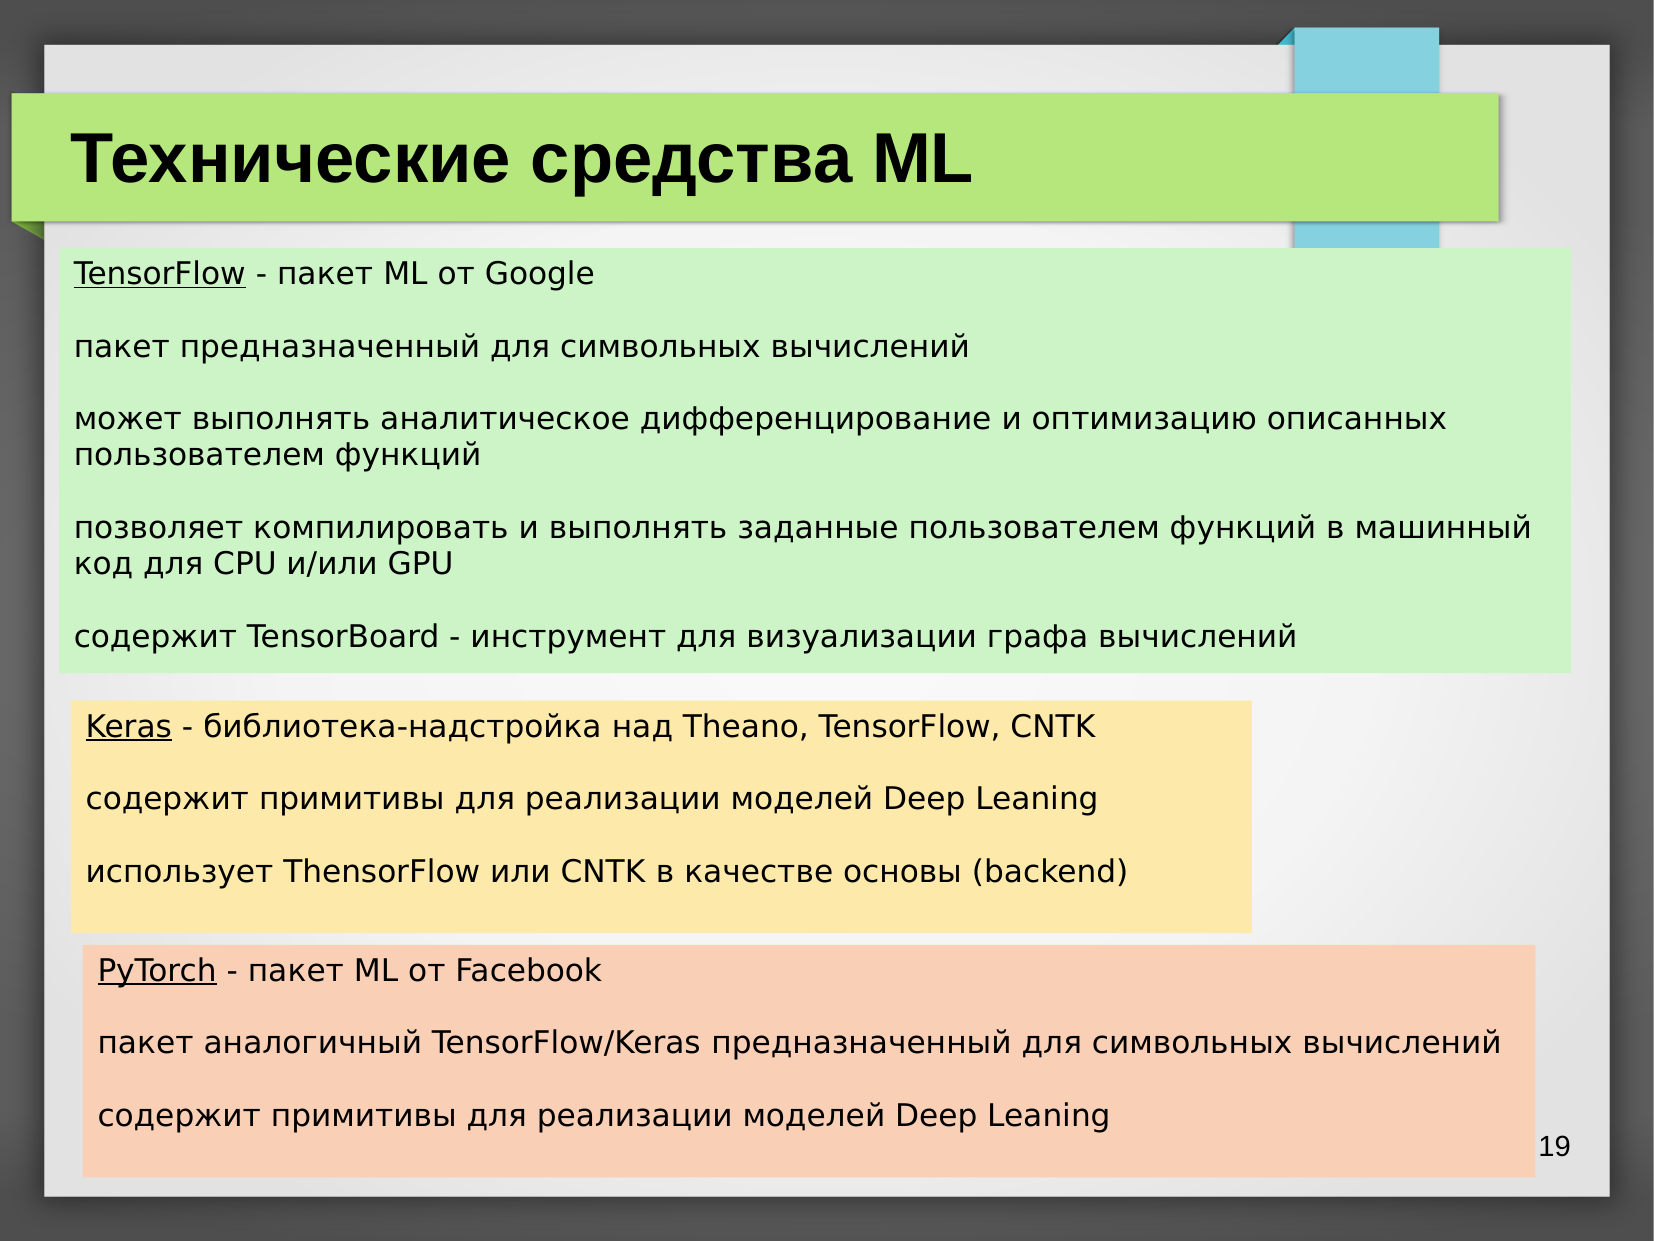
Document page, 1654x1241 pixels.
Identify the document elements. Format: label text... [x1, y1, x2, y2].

text_box PyTorch - пакет ML от Facebook пакет аналогичный TensorFlow/Keras предназначенный для символьных вычислений содержит примитивы для реализации моделей Deep Leaning [82, 944, 1536, 1178]
text_box TensorFlow - пакет ML от Google пакет предназначенный для символьных вычислений может выполнять аналитическое дифференцирование и оптимизацию описанных пользователем функций позволяет компилировать и выполнять заданные пользователем функций в машинный код для CPU и/или GPU содержит TensorBoard - инструмент для визуализации графа вычислений [59, 248, 1571, 674]
picture [0, 0, 1654, 1241]
title Технические средства ML [70, 118, 1205, 199]
text_box Keras - библиотека-надстройка над Theano, TensorFlow, CNTK содержит примитивы для реализации моделей Deep Leaning использует ThensorFlow или CNTK в качестве основы (backend) [70, 700, 1252, 934]
